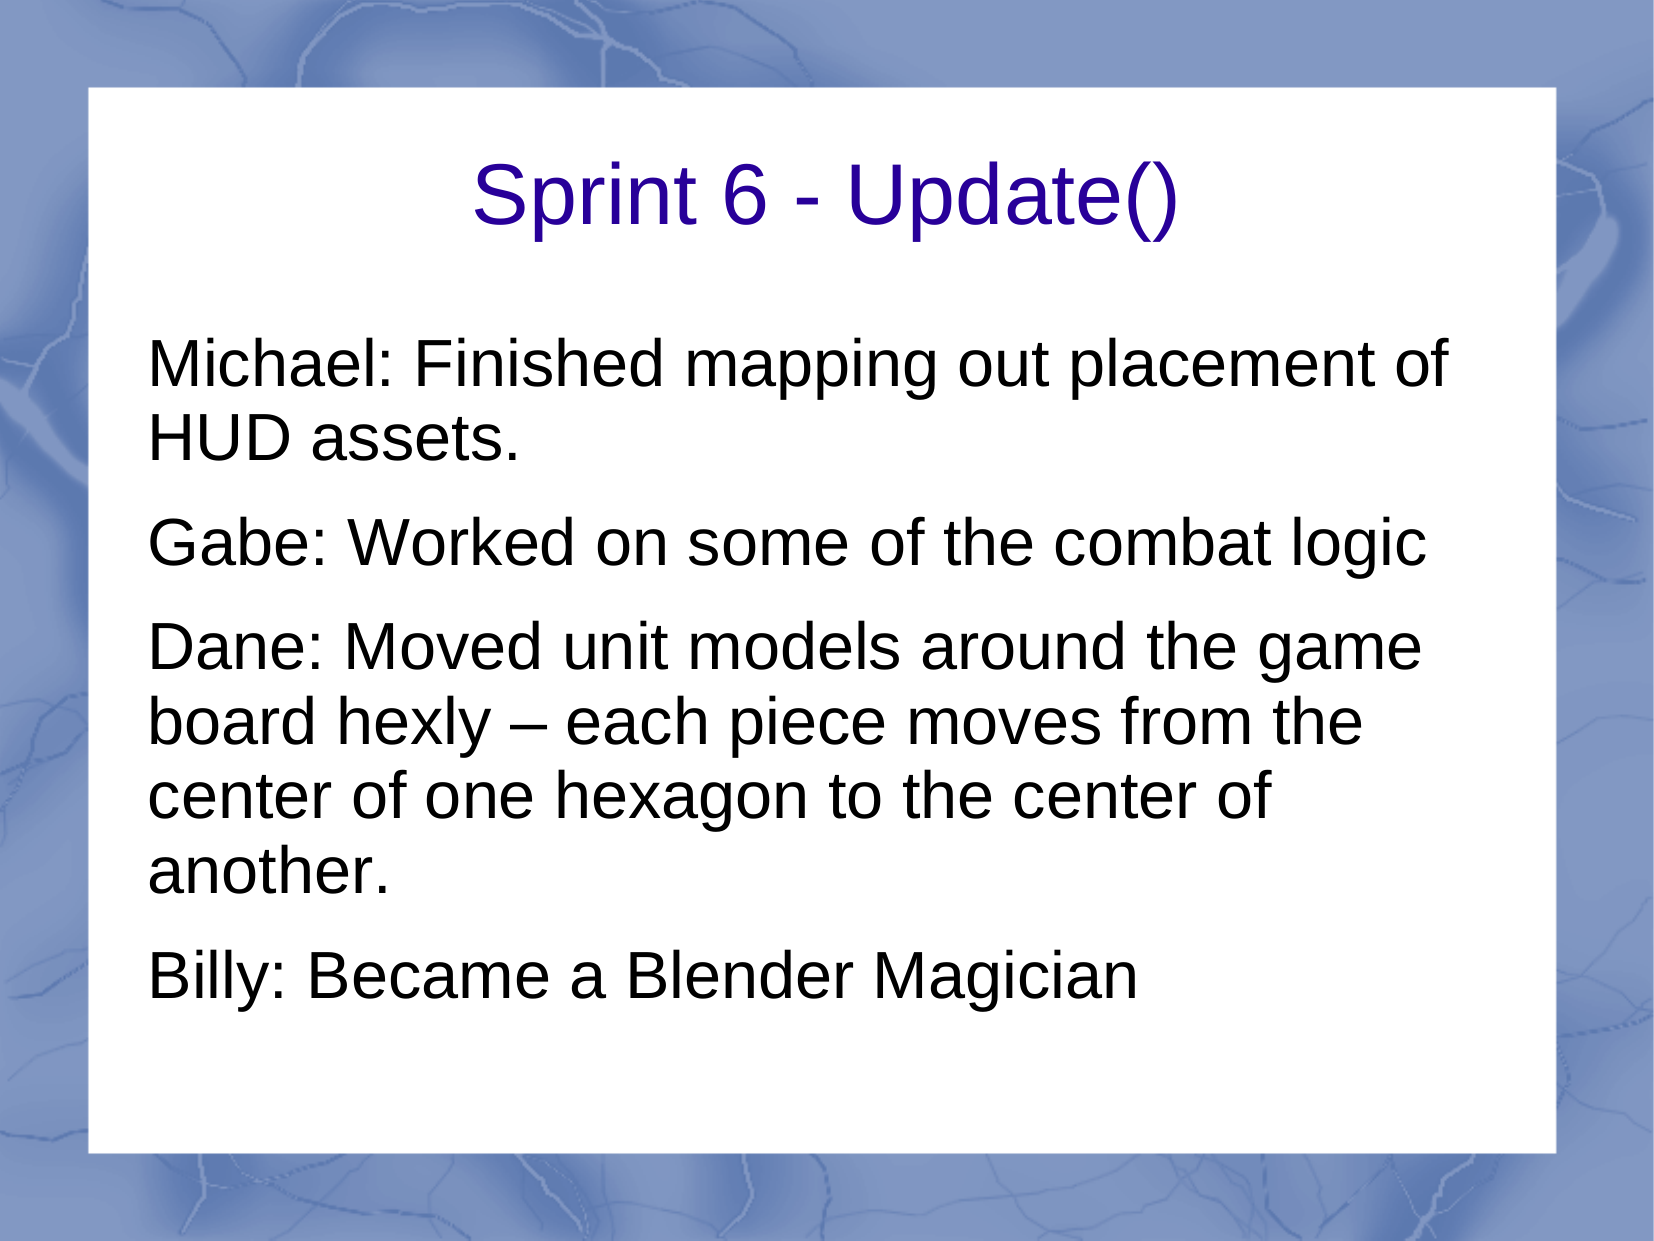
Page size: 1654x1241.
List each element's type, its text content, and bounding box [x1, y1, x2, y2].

list Michael: Finished mapping out placement of HUD assets. Gabe: Worked on some of the combat logic Dane: Moved unit models around the game board hexly – each piece moves from the center of one hexagon to the center of another. Billy: Became a Blender Magician [147, 325, 1506, 1013]
picture [0, 0, 1654, 1241]
title Sprint 6 - Update() [118, 90, 1536, 298]
